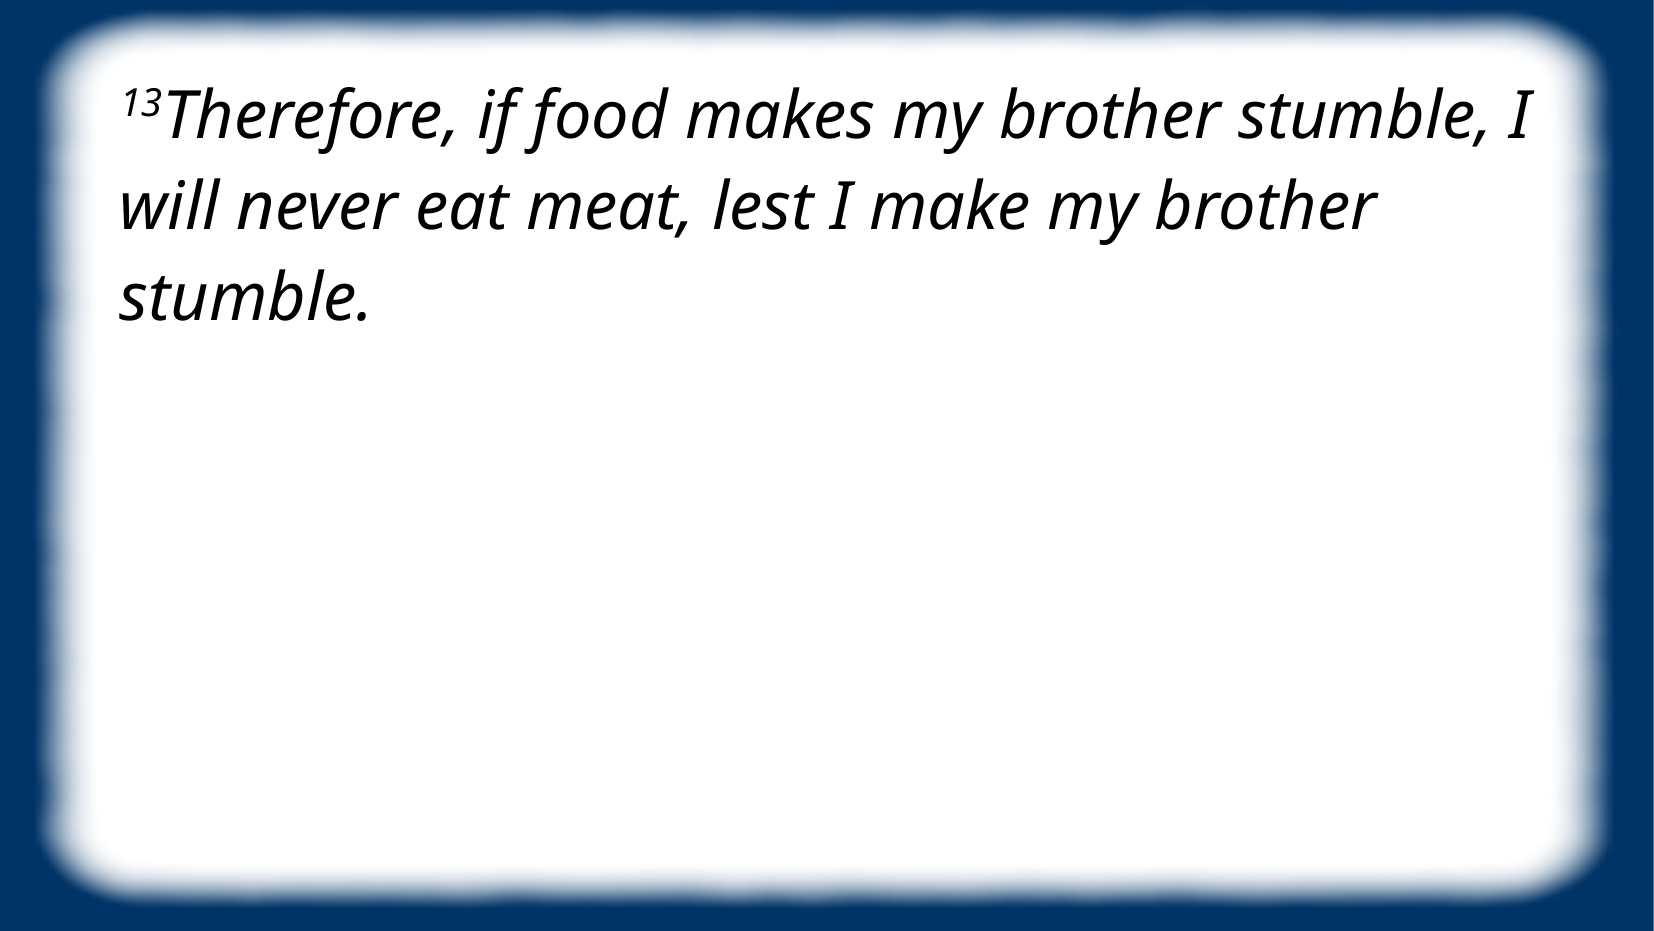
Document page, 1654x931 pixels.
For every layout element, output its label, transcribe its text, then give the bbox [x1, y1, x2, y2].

picture [0, 0, 1654, 931]
text_box 13Therefore, if food makes my brother stumble, I will never eat meat, lest I make my brother stumble. [105, 60, 1561, 342]
